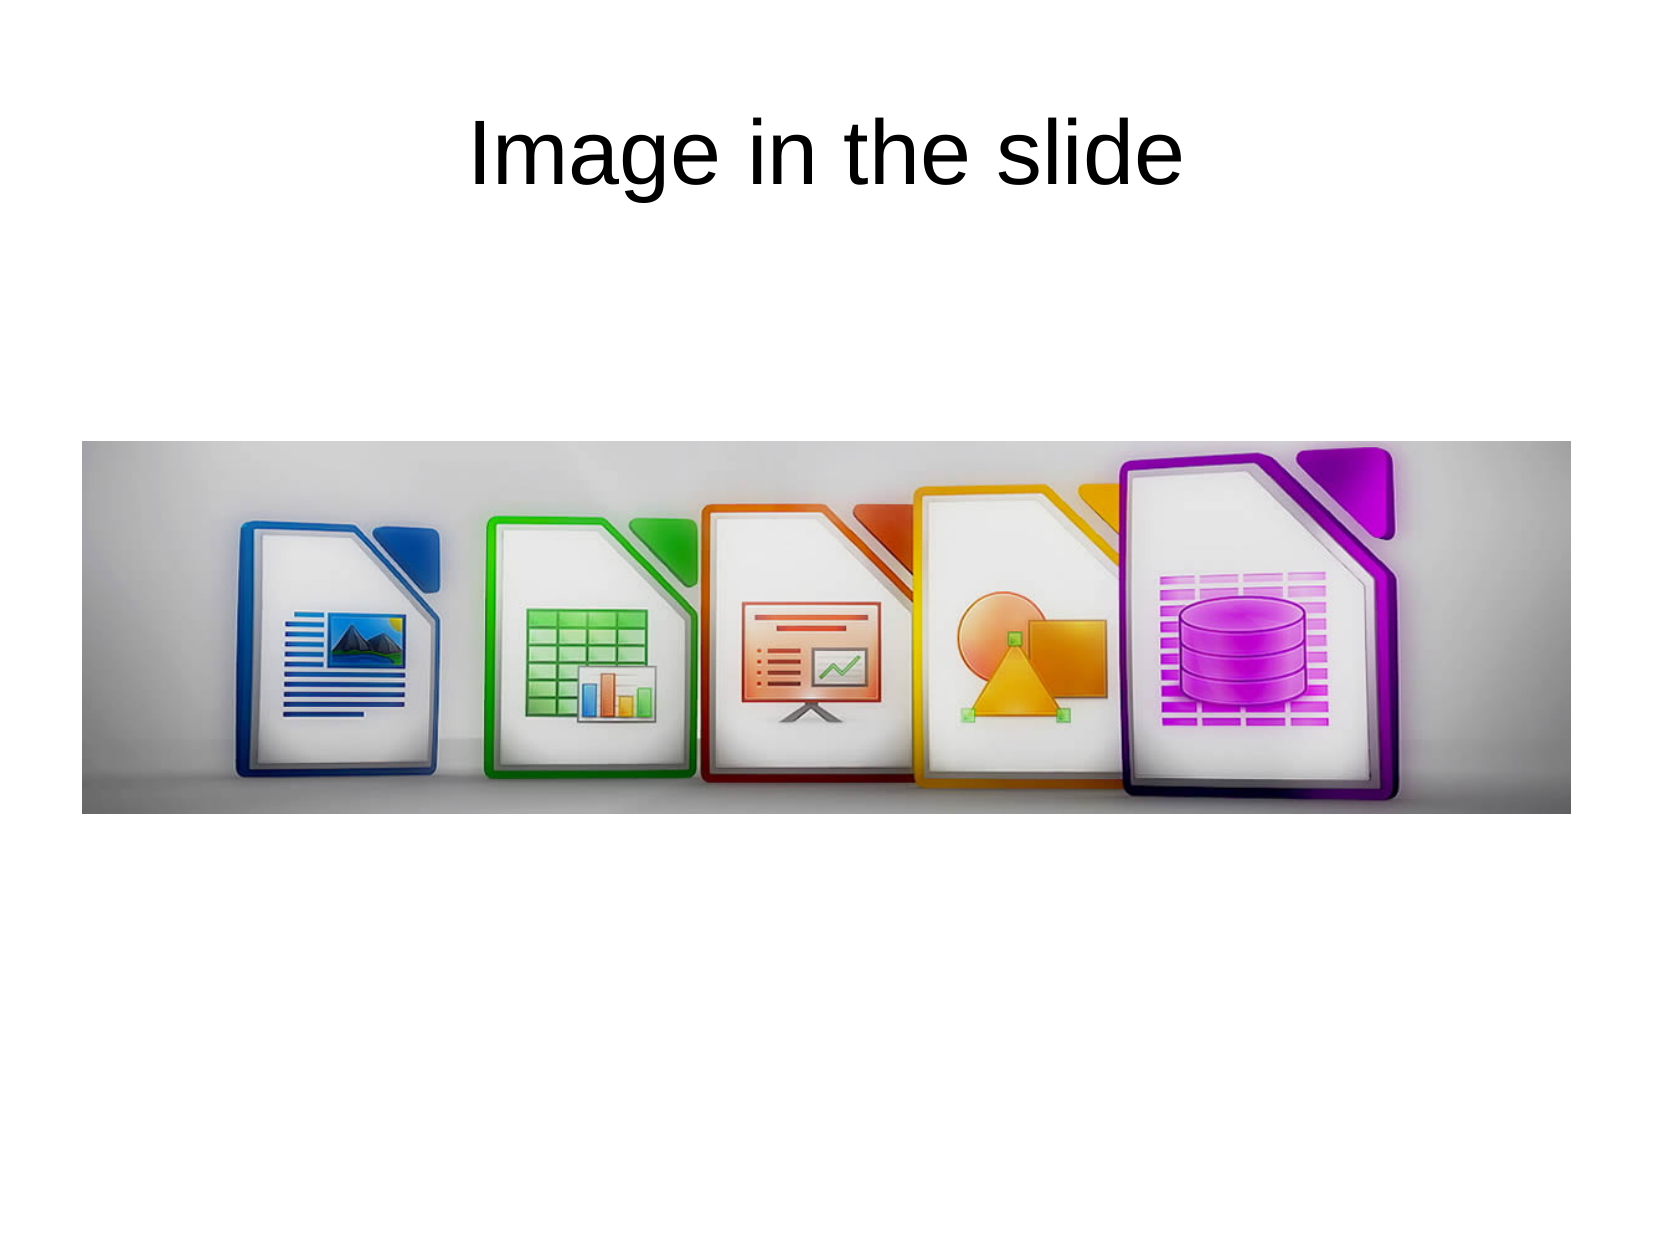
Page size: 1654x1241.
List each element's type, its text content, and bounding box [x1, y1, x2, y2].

picture [82, 441, 1571, 814]
title Image in the slide [82, 49, 1571, 257]
